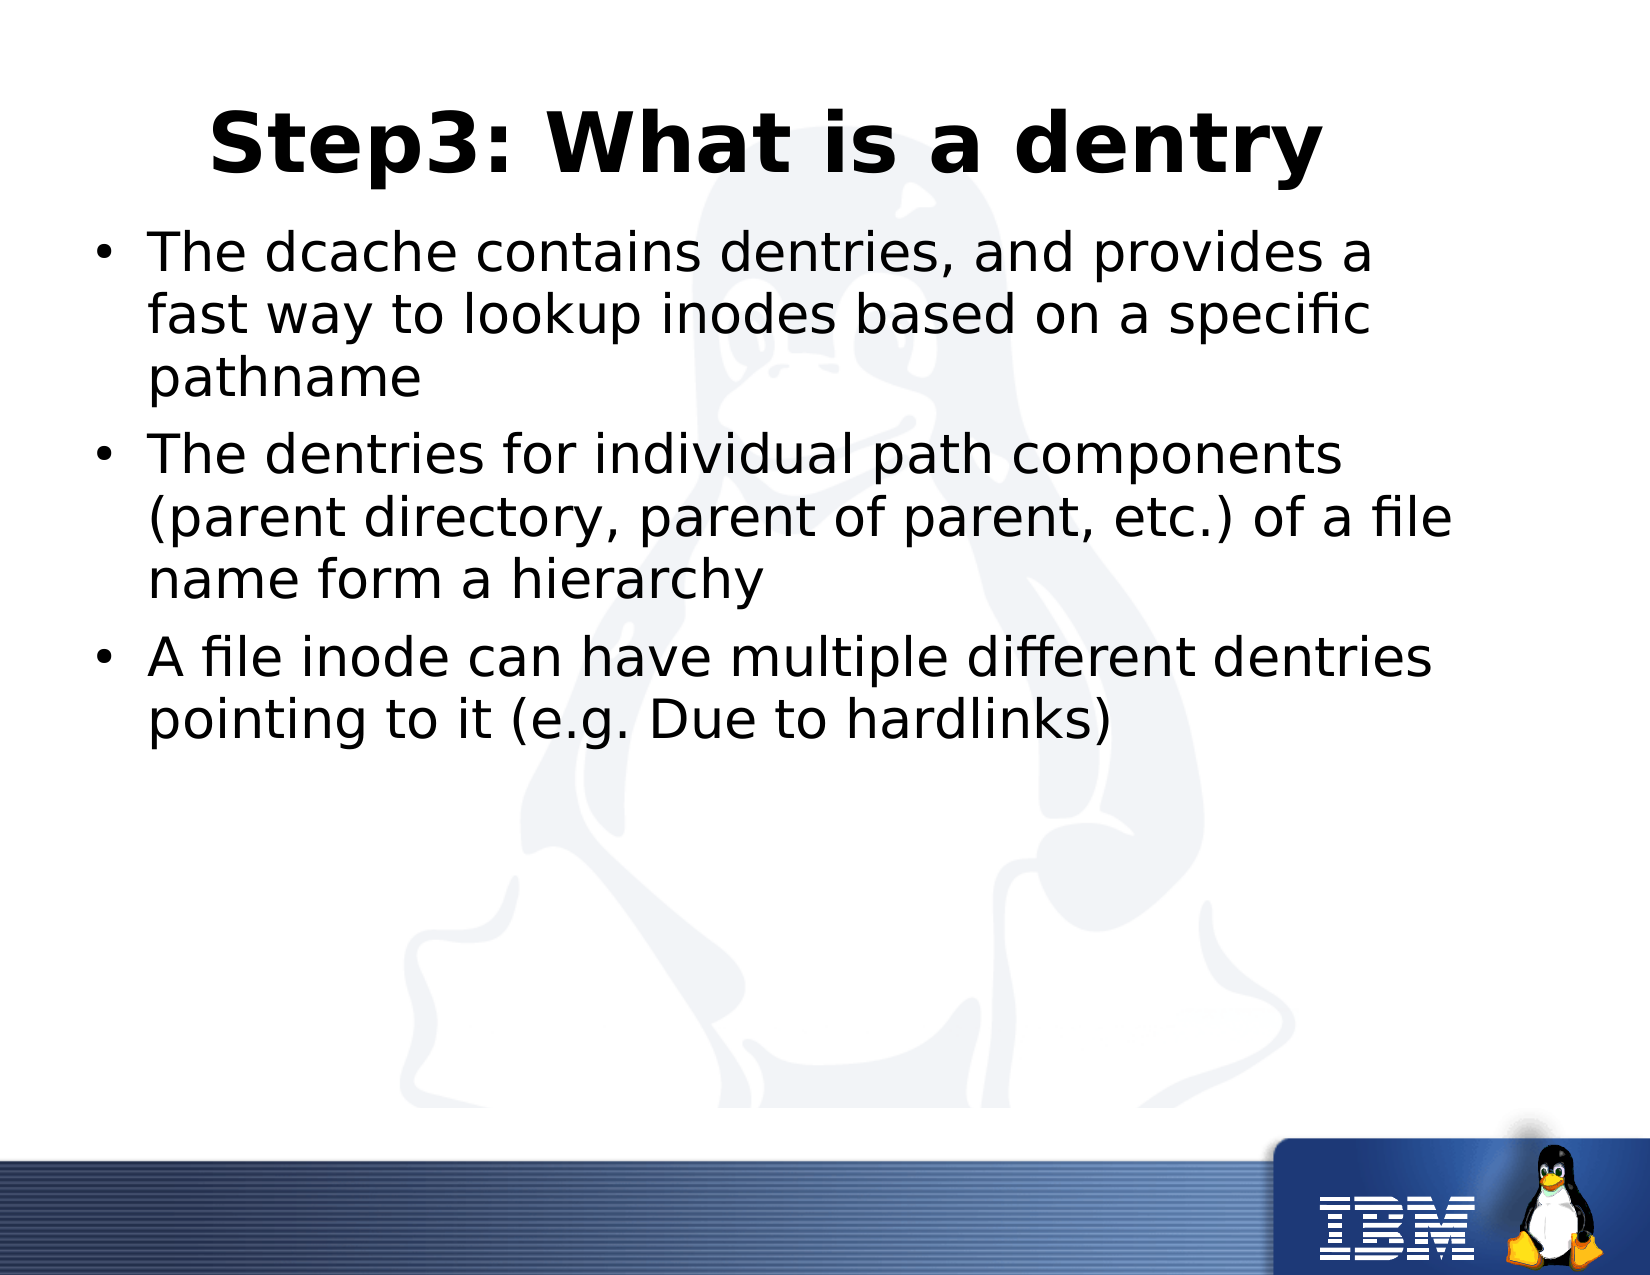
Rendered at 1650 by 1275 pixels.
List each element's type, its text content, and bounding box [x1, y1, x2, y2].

title Step3: What is a dentry [76, 76, 1457, 211]
list The dcache contains dentries, and provides a fast way to lookup inodes based on a specific pathname The dentries for individual path components (parent directory, parent of parent, etc.) of a file name form a hierarchy A file inode can have multiple different dentries pointing to it (e.g. Due to hardlinks) [76, 221, 1457, 1171]
